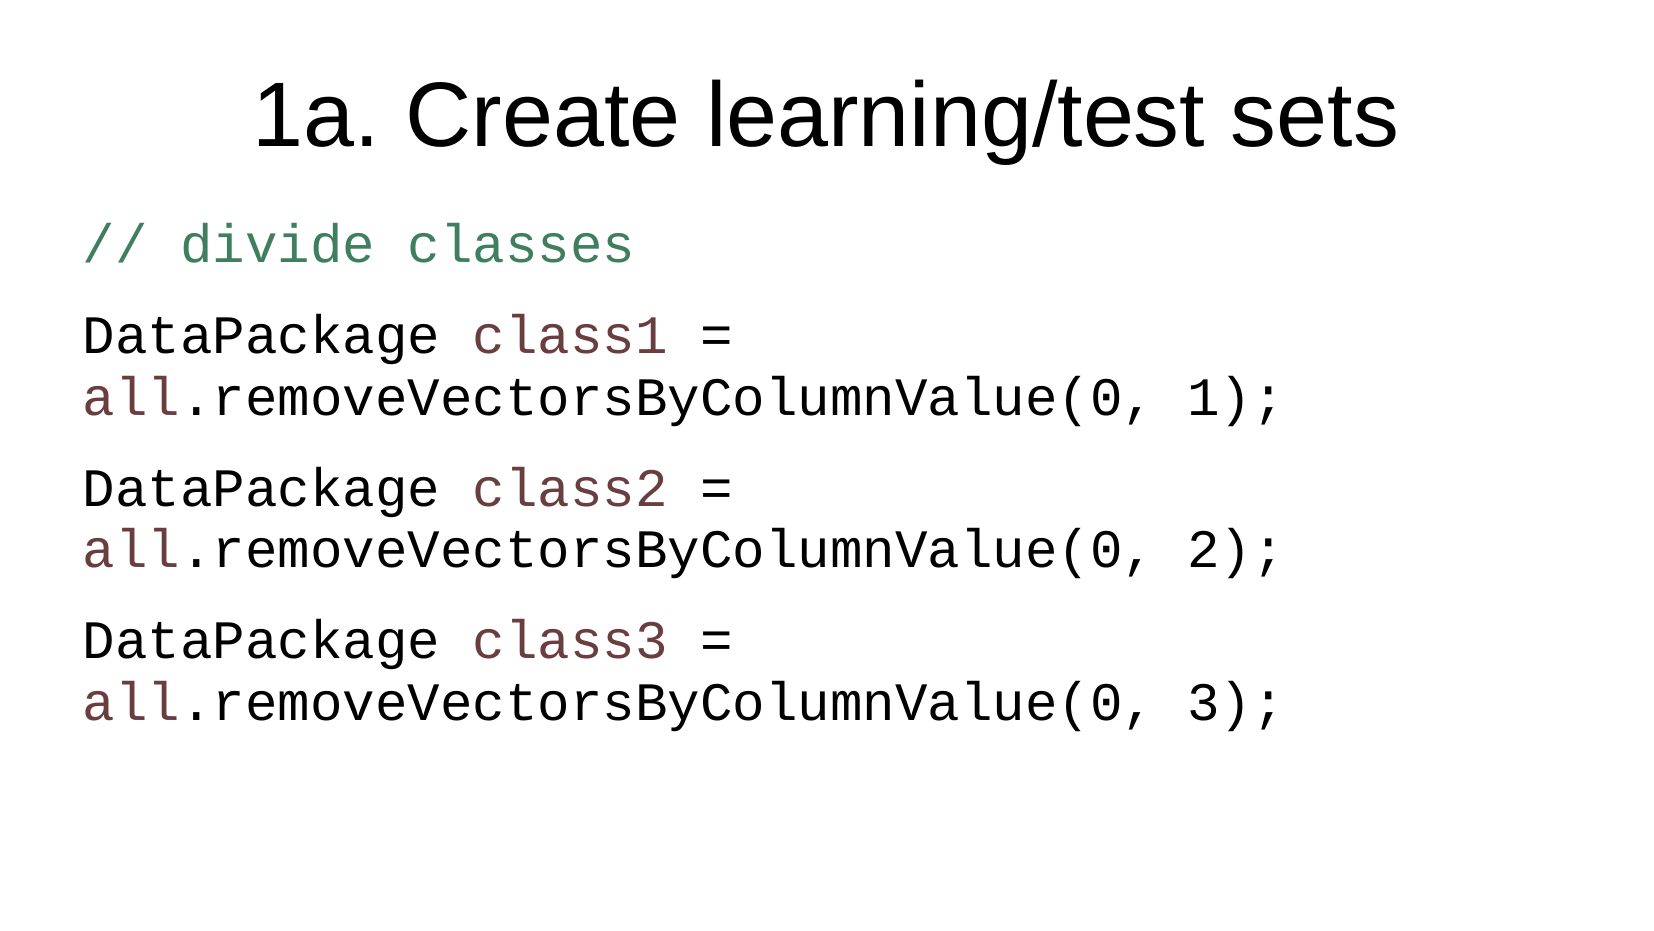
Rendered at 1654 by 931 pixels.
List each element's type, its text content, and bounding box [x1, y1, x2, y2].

list // divide classes DataPackage class1 = all.removeVectorsByColumnValue(0, 1); DataPackage class2 = all.removeVectorsByColumnValue(0, 2); DataPackage class3 = all.removeVectorsByColumnValue(0, 3); [82, 217, 1571, 758]
title 1a. Create learning/test sets [82, 37, 1571, 193]
